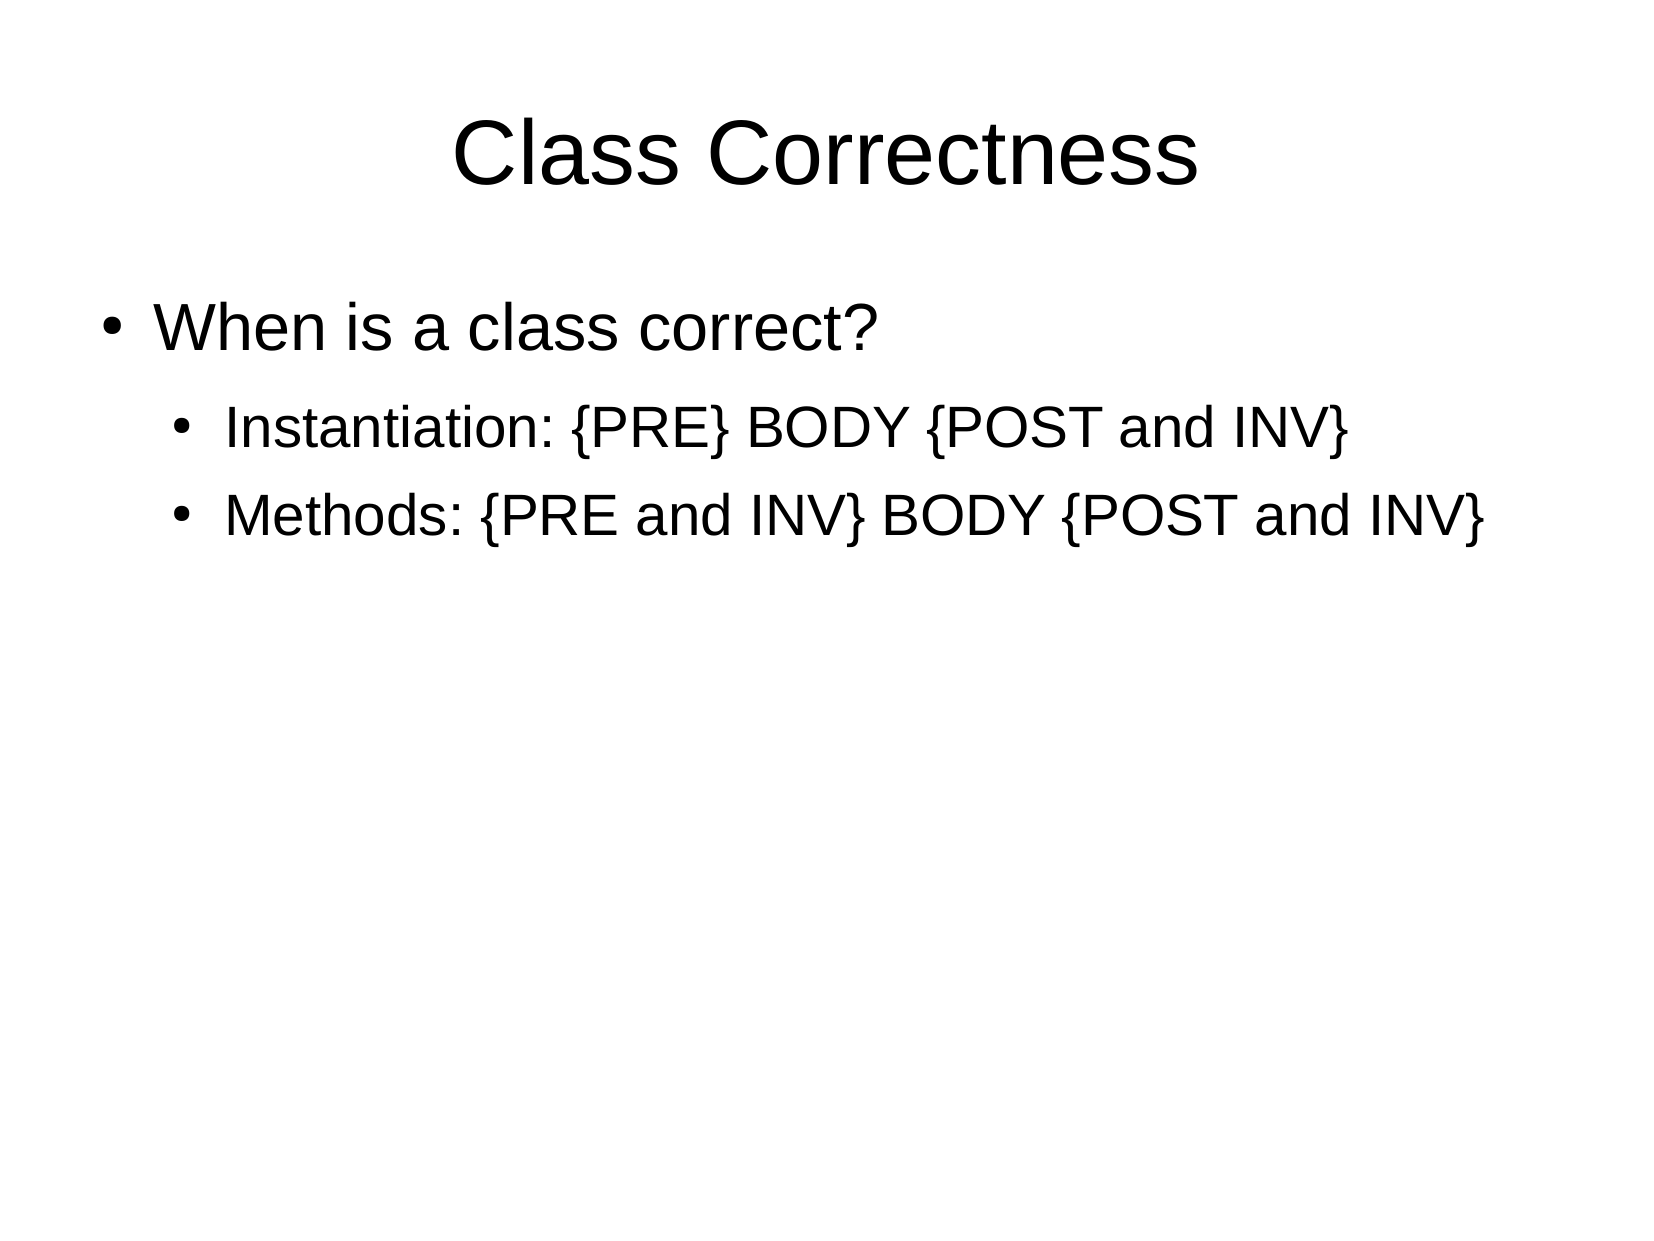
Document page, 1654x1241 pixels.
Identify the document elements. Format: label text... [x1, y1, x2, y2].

title Class Correctness [82, 56, 1571, 250]
list When is a class correct? Instantiation: {PRE} BODY {POST and INV} Methods: {PRE and INV} BODY {POST and INV} [82, 290, 1571, 1094]
